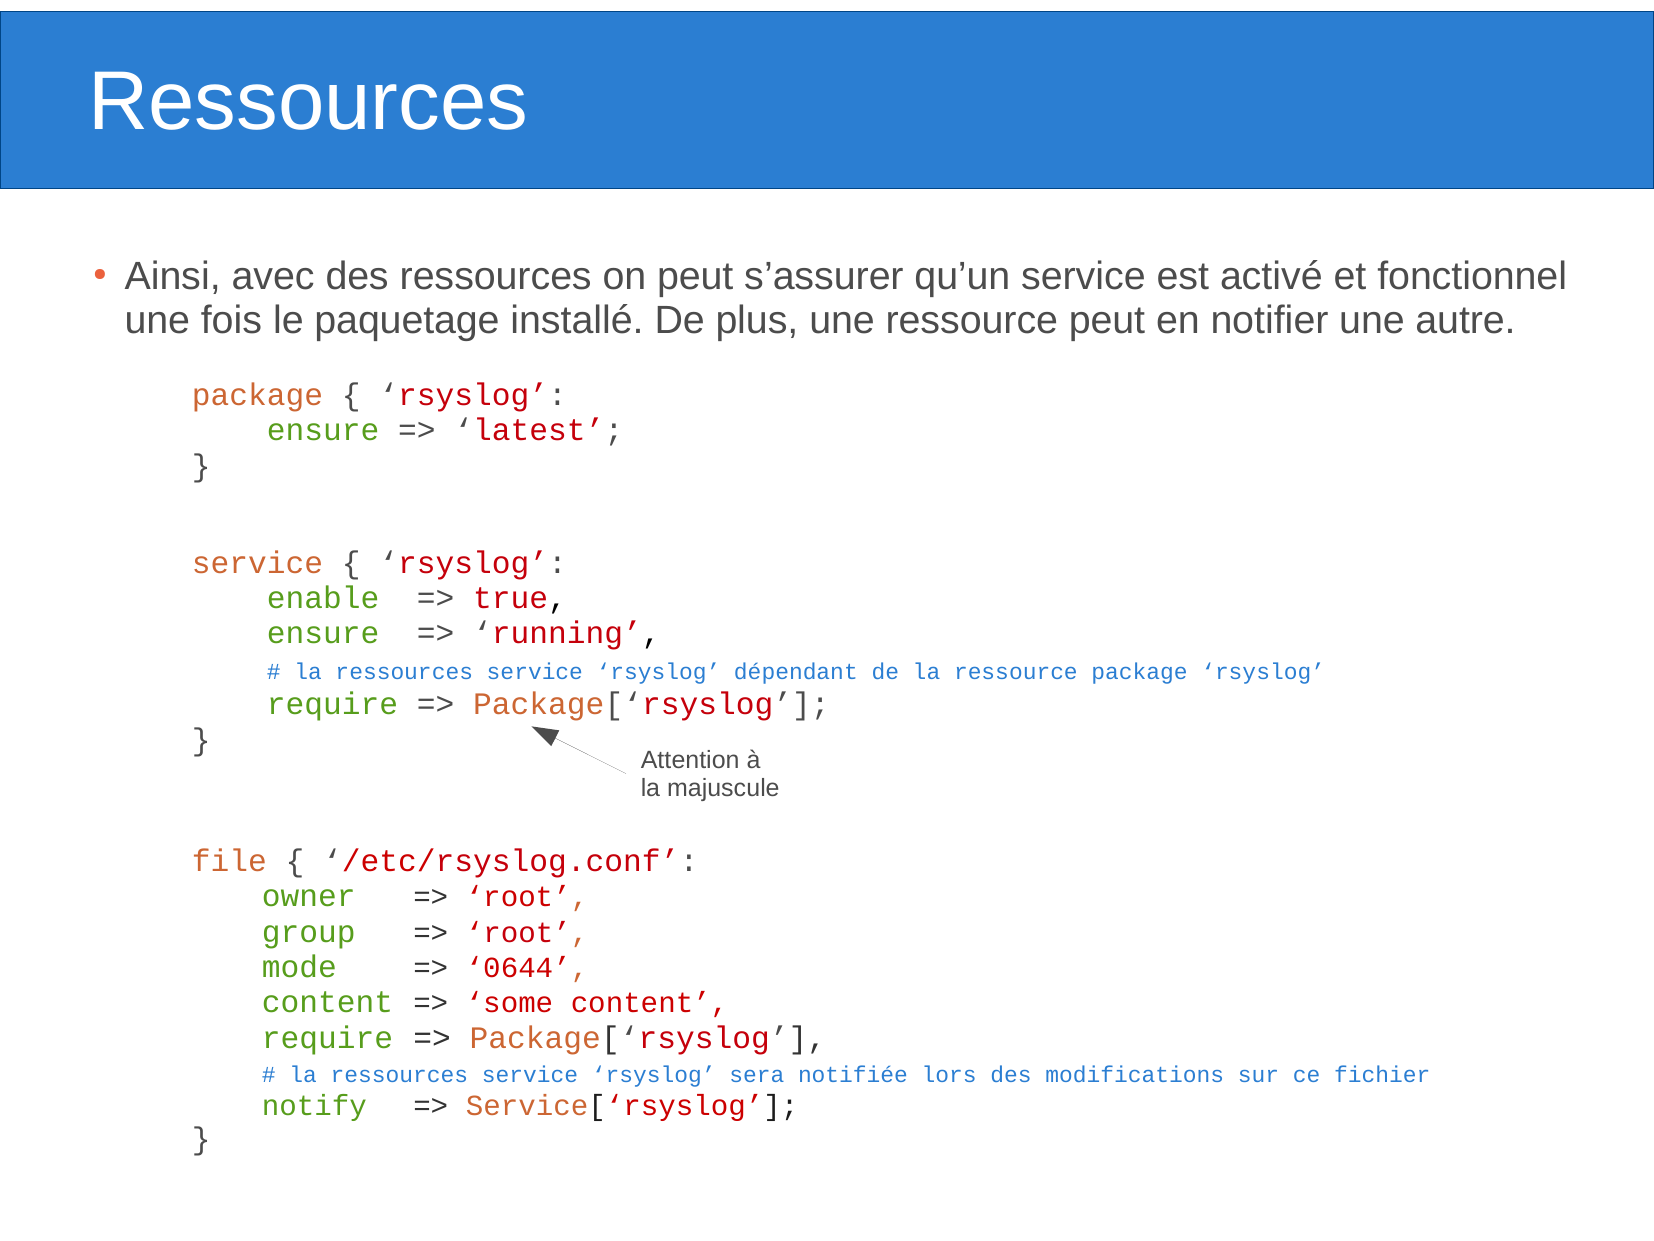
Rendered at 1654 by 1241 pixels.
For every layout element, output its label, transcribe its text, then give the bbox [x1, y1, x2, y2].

text_box package { ‘rsyslog’: ensure => ‘latest’; } service { ‘rsyslog’: enable => true, ensure => ‘running’, # la ressources service ‘rsyslog’ dépendant de la ressource package ‘rsyslog’ require => Package[‘rsyslog’]; } file { ‘/etc/rsyslog.conf’: owner => ‘root’, group => ‘root’, mode => ‘0644’, content => ‘some content’, require => Package[‘rsyslog’], # la ressources service ‘rsyslog’ sera notifiée lors des modifications sur ce fichier notify => Service[‘rsyslog’]; } [177, 376, 1625, 1229]
title Ressources [0, 11, 1654, 189]
list Ainsi, avec des ressources on peut s’assurer qu’un service est activé et fonctionnel une fois le paquetage installé. De plus, une ressource peut en notifier une autre. [82, 253, 1571, 373]
text_box Attention à la majuscule [625, 734, 827, 810]
